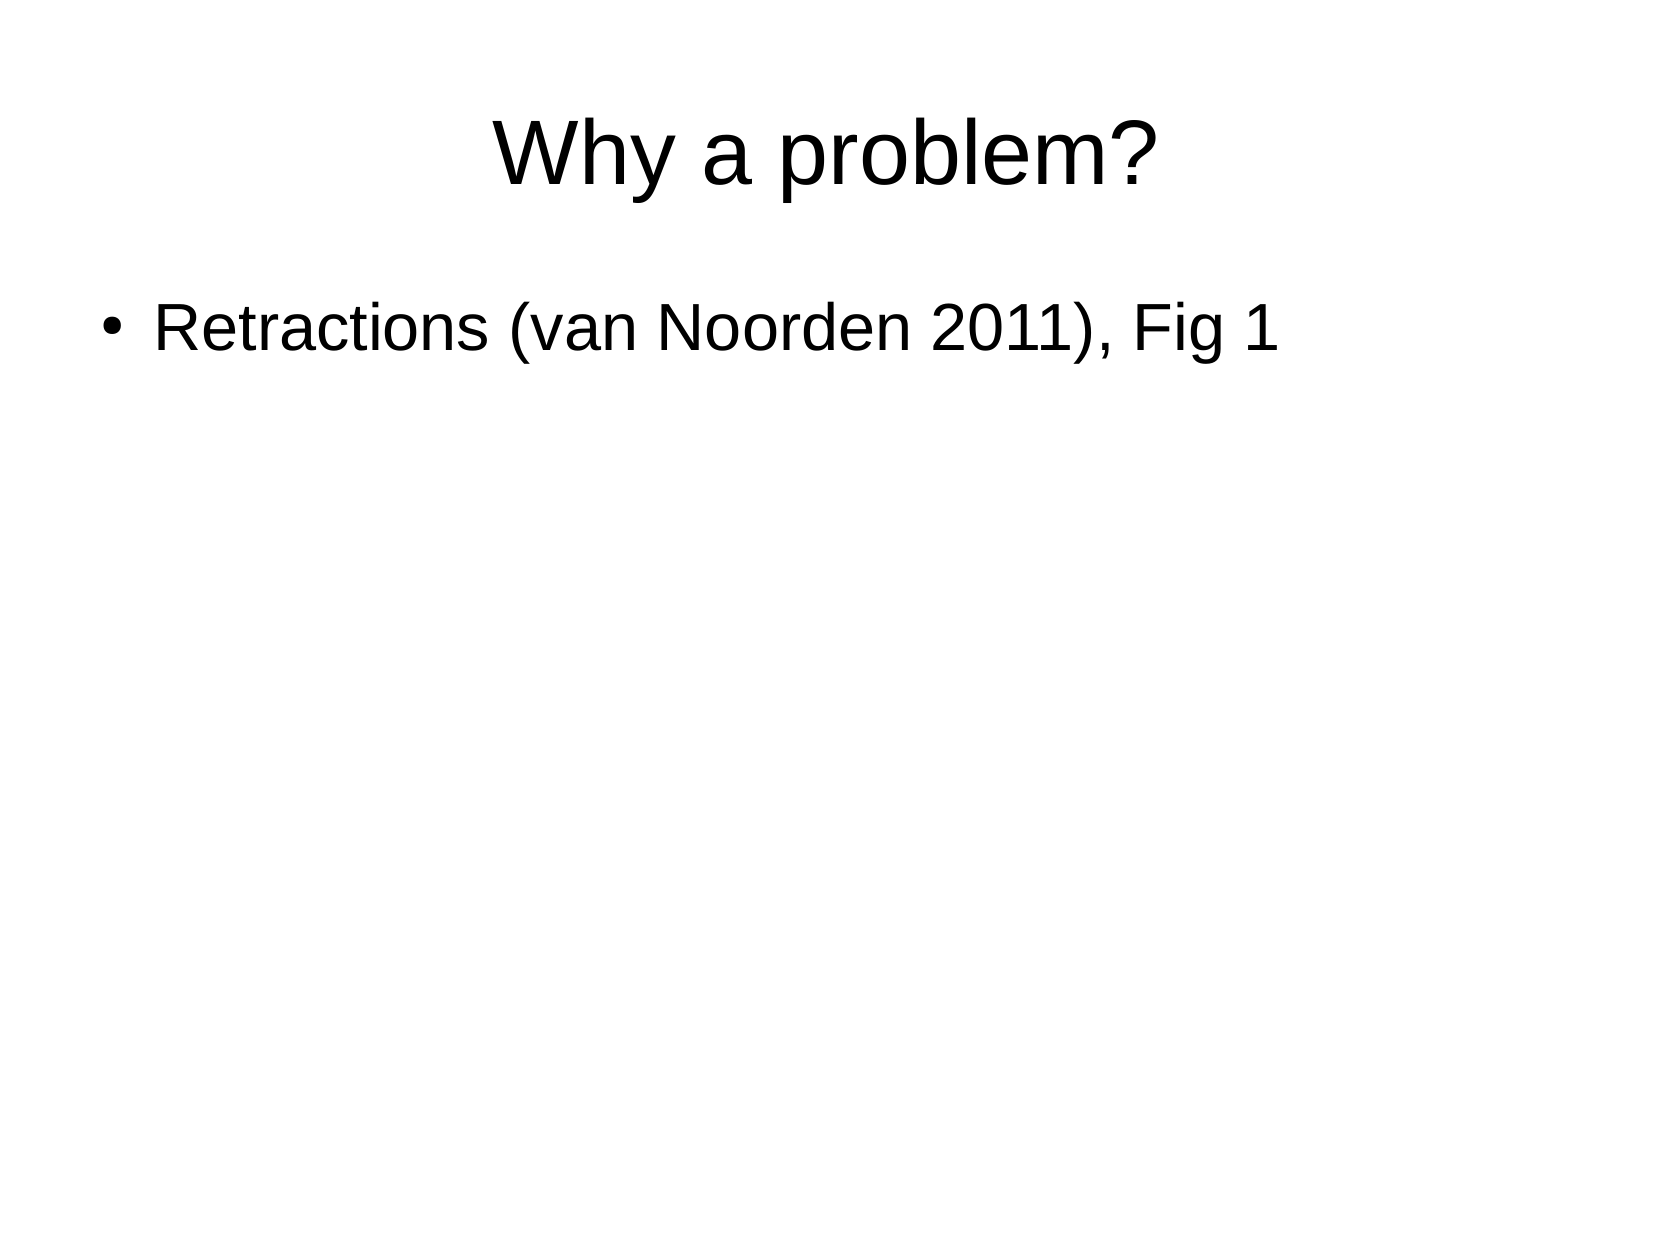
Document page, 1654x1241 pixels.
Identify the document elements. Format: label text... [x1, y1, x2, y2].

title Why a problem? [82, 49, 1571, 257]
list Retractions (van Noorden 2011), Fig 1 [82, 290, 1538, 1010]
